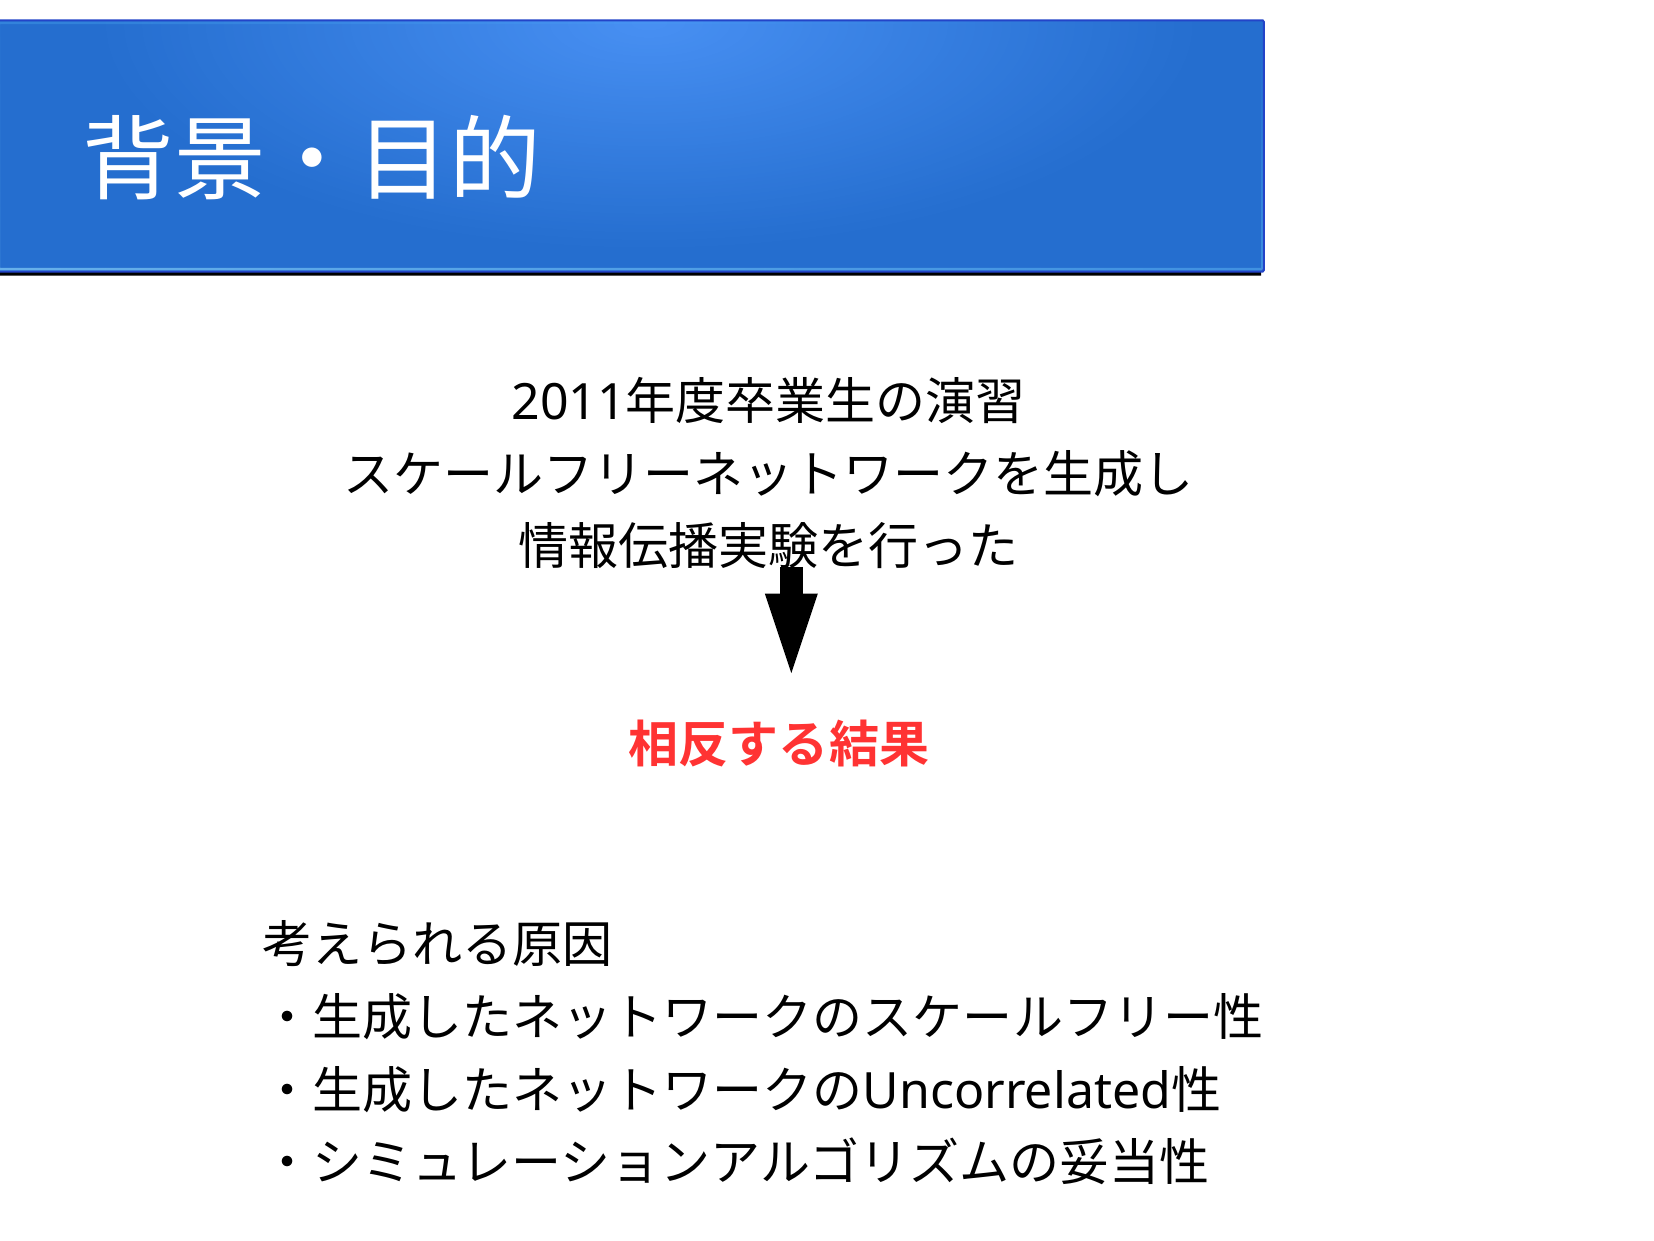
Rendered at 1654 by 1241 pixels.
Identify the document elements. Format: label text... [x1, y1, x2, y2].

text_box 2011年度卒業生の演習 スケールフリーネットワークを生成し 情報伝播実験を行った [295, 354, 1242, 571]
text_box 考えられる原因 ・生成したネットワークのスケールフリー性 ・生成したネットワークのUncorrelated性 ・シミュレーションアルゴリズムの妥当性 [248, 897, 1323, 1181]
text_box 相反する結果 [614, 696, 951, 779]
title 背景・目的 [82, 49, 1250, 257]
